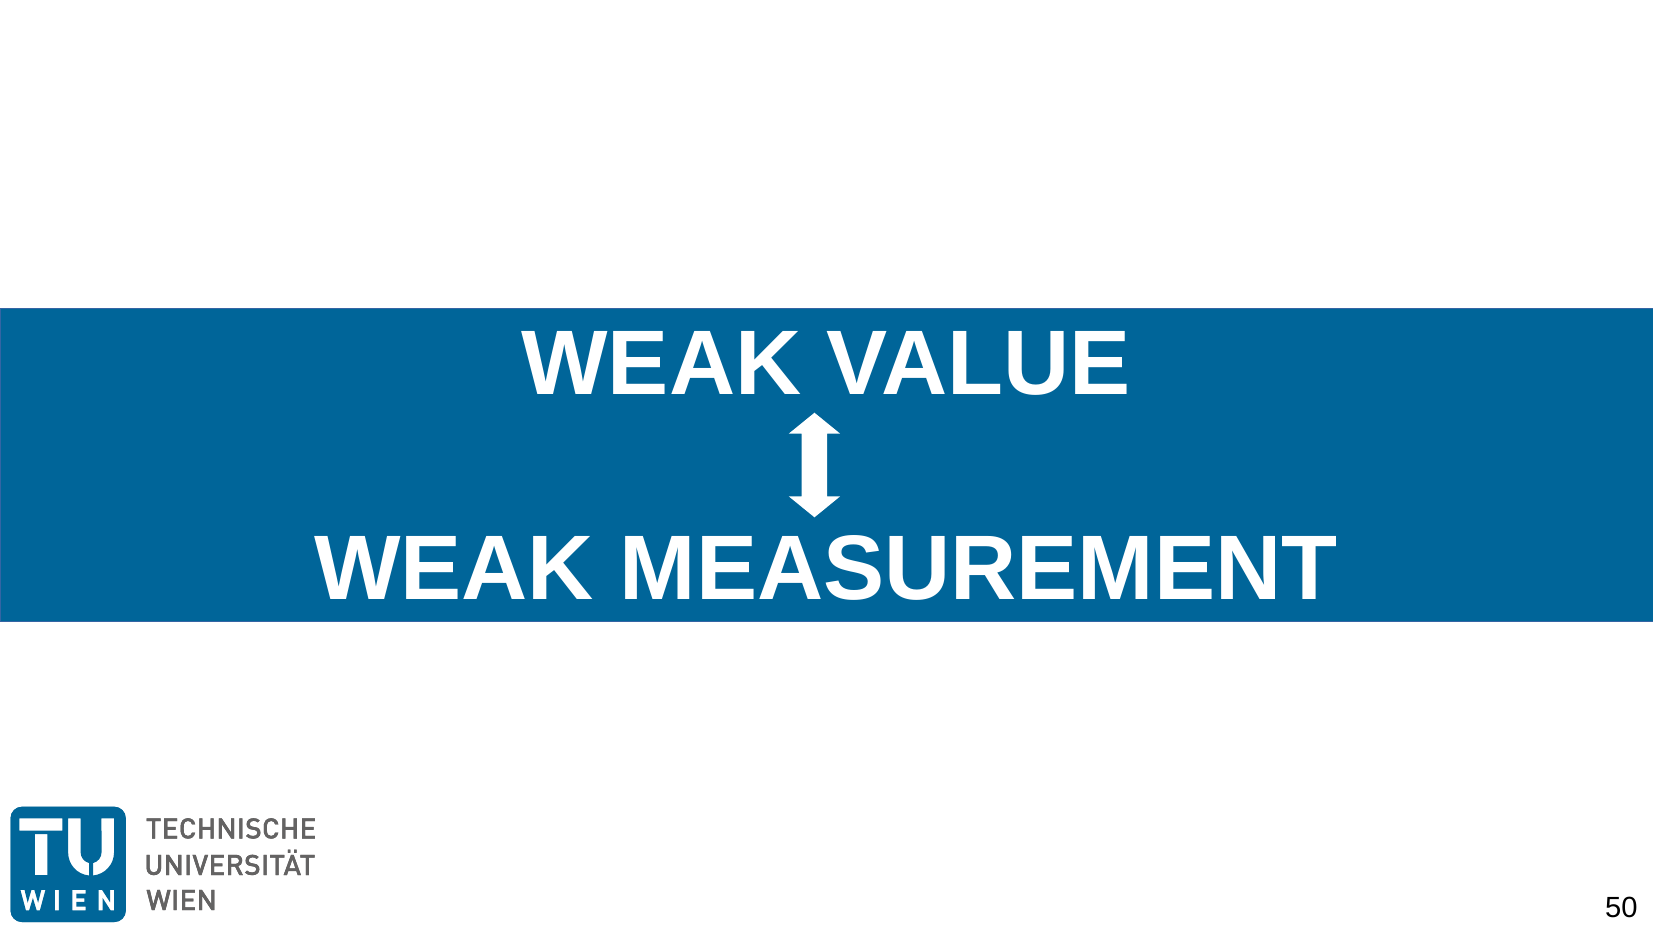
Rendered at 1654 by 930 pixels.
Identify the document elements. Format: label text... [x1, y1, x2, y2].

text_box [788, 412, 841, 518]
title WEAK VALUE WEAK MEASUREMENT [0, 308, 1653, 622]
